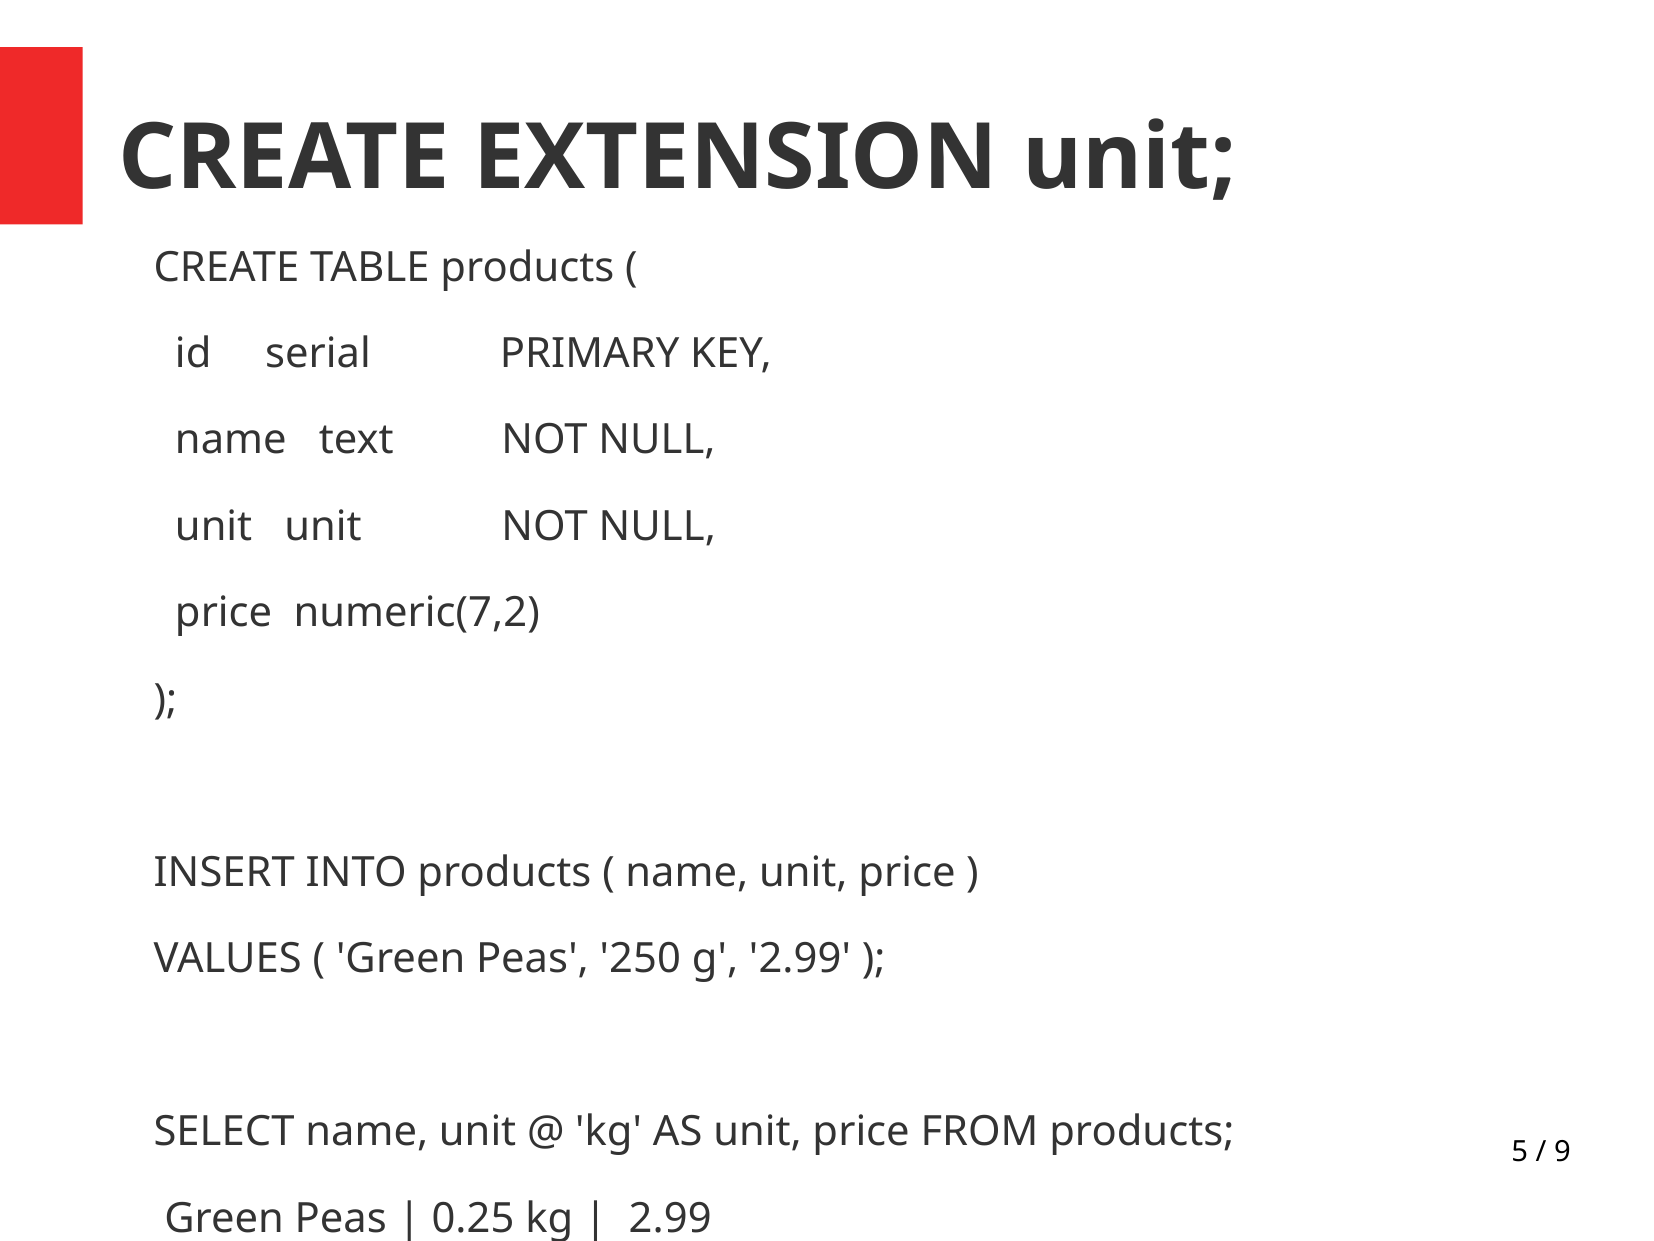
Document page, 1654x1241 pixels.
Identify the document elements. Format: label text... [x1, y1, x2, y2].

list CREATE TABLE products ( id serial PRIMARY KEY, name text NOT NULL, unit unit NOT NULL, price numeric(7,2) ); INSERT INTO products ( name, unit, price ) VALUES ( 'Green Peas', '250 g', '2.99' ); SELECT name, unit @ 'kg' AS unit, price FROM products; Green Peas | 0.25 kg | 2.99 [82, 236, 1512, 1229]
title CREATE EXTENSION unit; [118, 49, 1571, 257]
